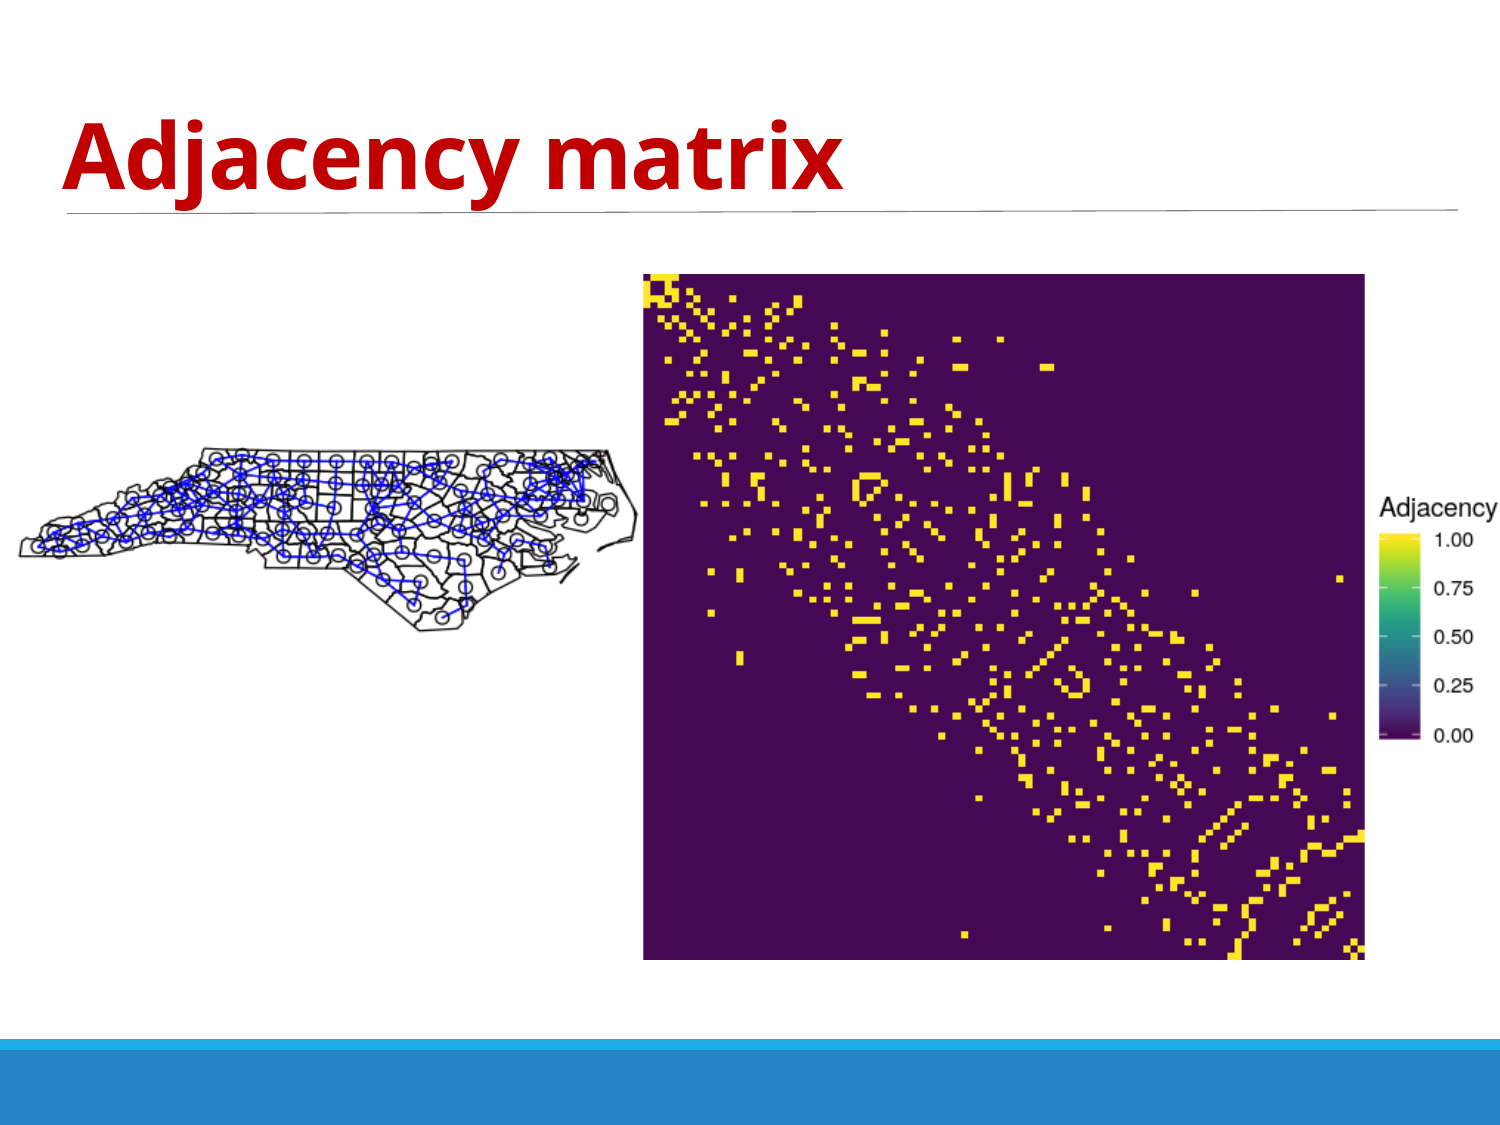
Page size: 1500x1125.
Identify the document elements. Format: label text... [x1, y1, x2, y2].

title Adjacency matrix [62, 58, 1471, 257]
picture [0, 214, 1500, 961]
